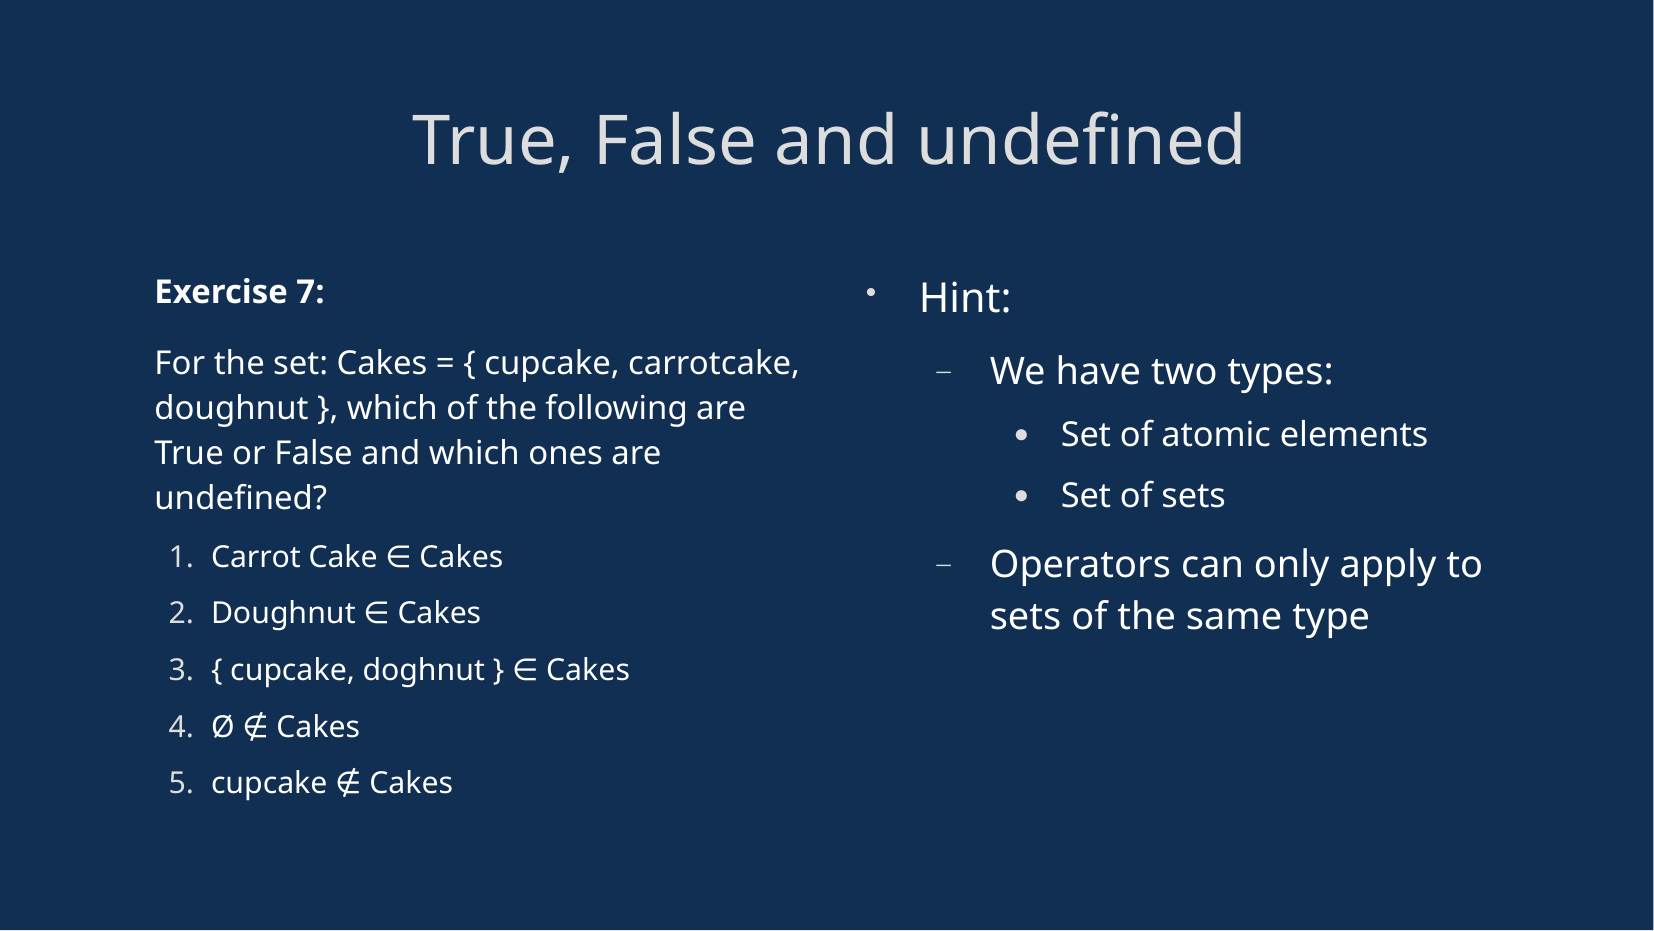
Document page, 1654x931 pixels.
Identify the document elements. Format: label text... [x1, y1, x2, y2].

list Exercise 7: For the set: Cakes = { cupcake, carrotcake, doughnut }, which of the following are True or False and which ones are undefined? Carrot Cake ∈ Cakes Doughnut ∈ Cakes { cupcake, doghnut } ∈ Cakes Ø ∉ Cakes cupcake ∉ Cakes [97, 268, 813, 806]
list Hint: We have two types: Set of atomic elements Set of sets Operators can only apply to sets of the same type [848, 268, 1563, 806]
title True, False and undefined [97, 56, 1563, 220]
